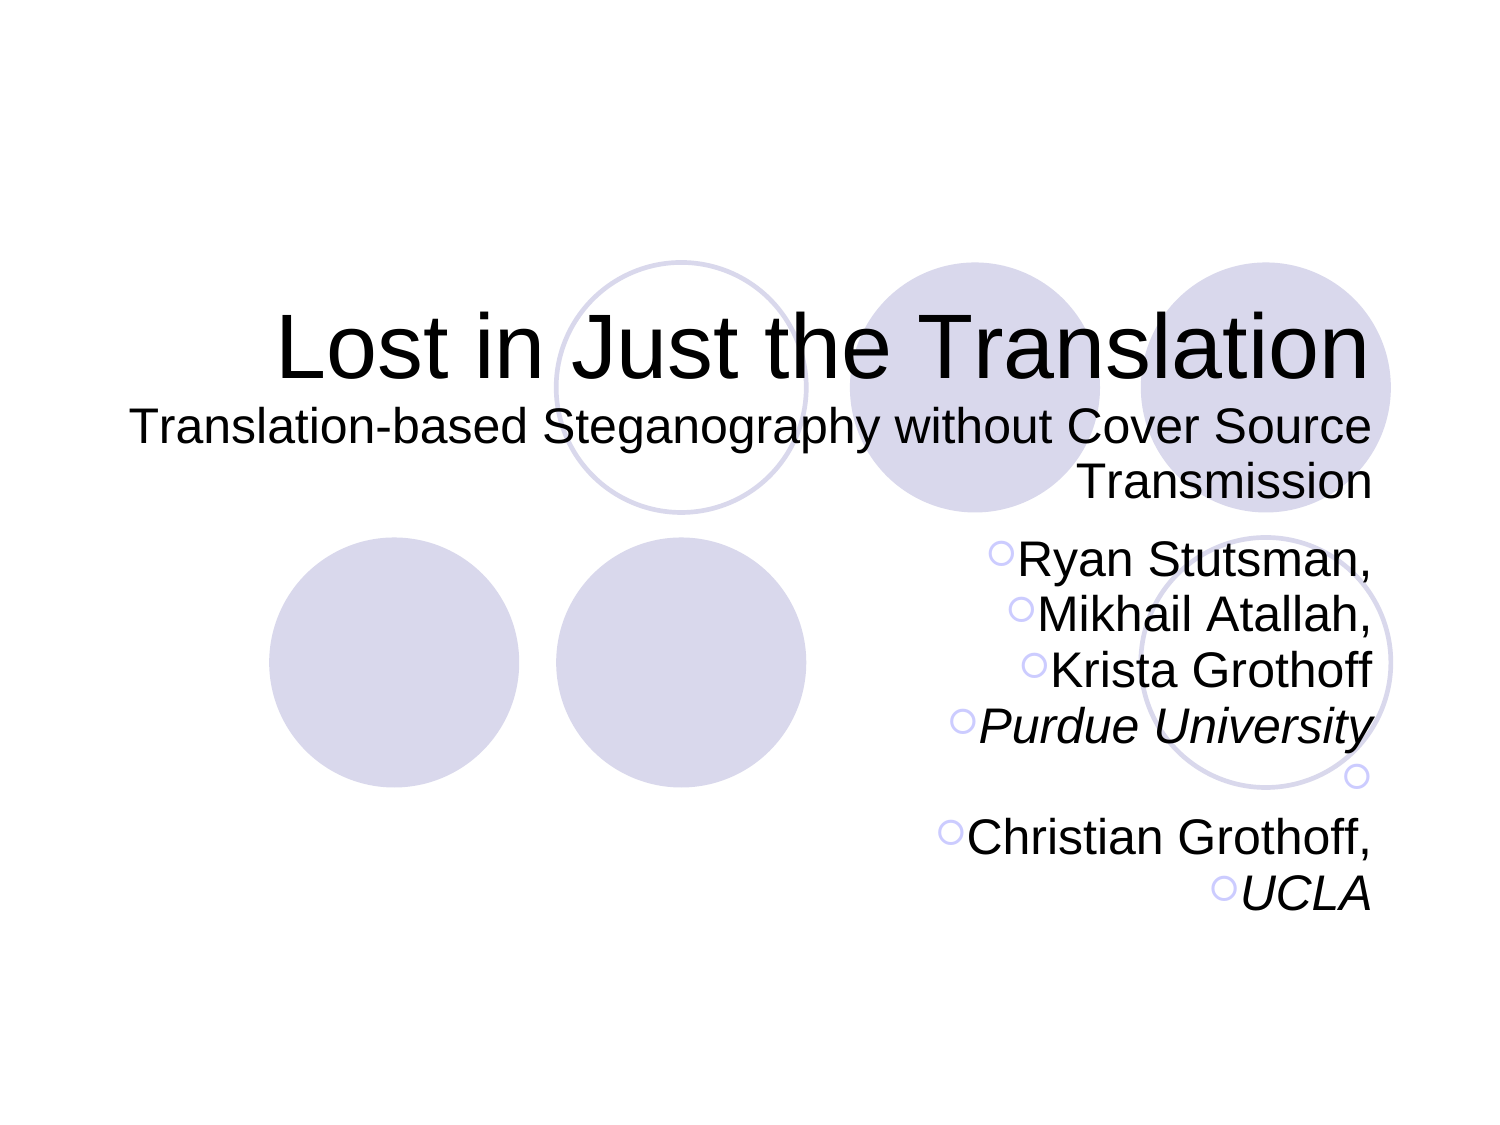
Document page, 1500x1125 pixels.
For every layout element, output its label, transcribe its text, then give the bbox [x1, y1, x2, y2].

title Lost in Just the Translation Translation-based Steganography without Cover Source Transmission [112, 199, 1388, 518]
subtitle Ryan Stutsman, Mikhail Atallah, Krista Grothoff Purdue University Christian Grothoff, UCLA [225, 523, 1388, 976]
